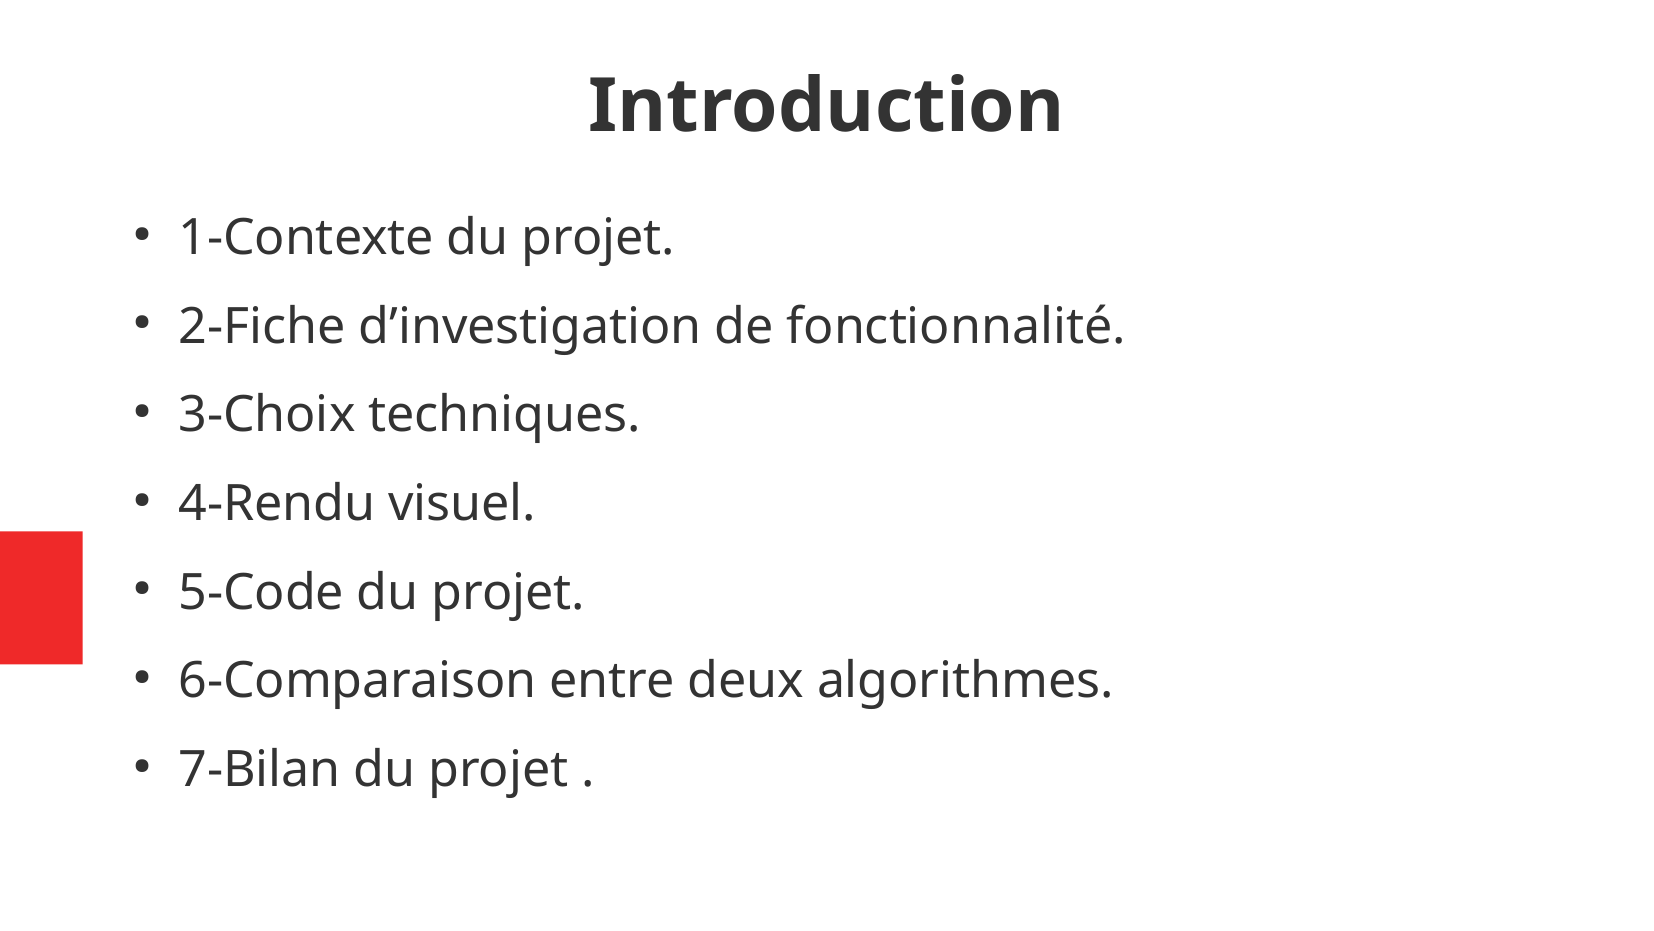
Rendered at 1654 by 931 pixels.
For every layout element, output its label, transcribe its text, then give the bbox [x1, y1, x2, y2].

title Introduction [82, 51, 1571, 154]
list 1-Contexte du projet. 2-Fiche d’investigation de fonctionnalité. 3-Choix techniques. 4-Rendu visuel. 5-Code du projet. 6-Comparaison entre deux algorithmes. 7-Bilan du projet . [118, 200, 1524, 804]
